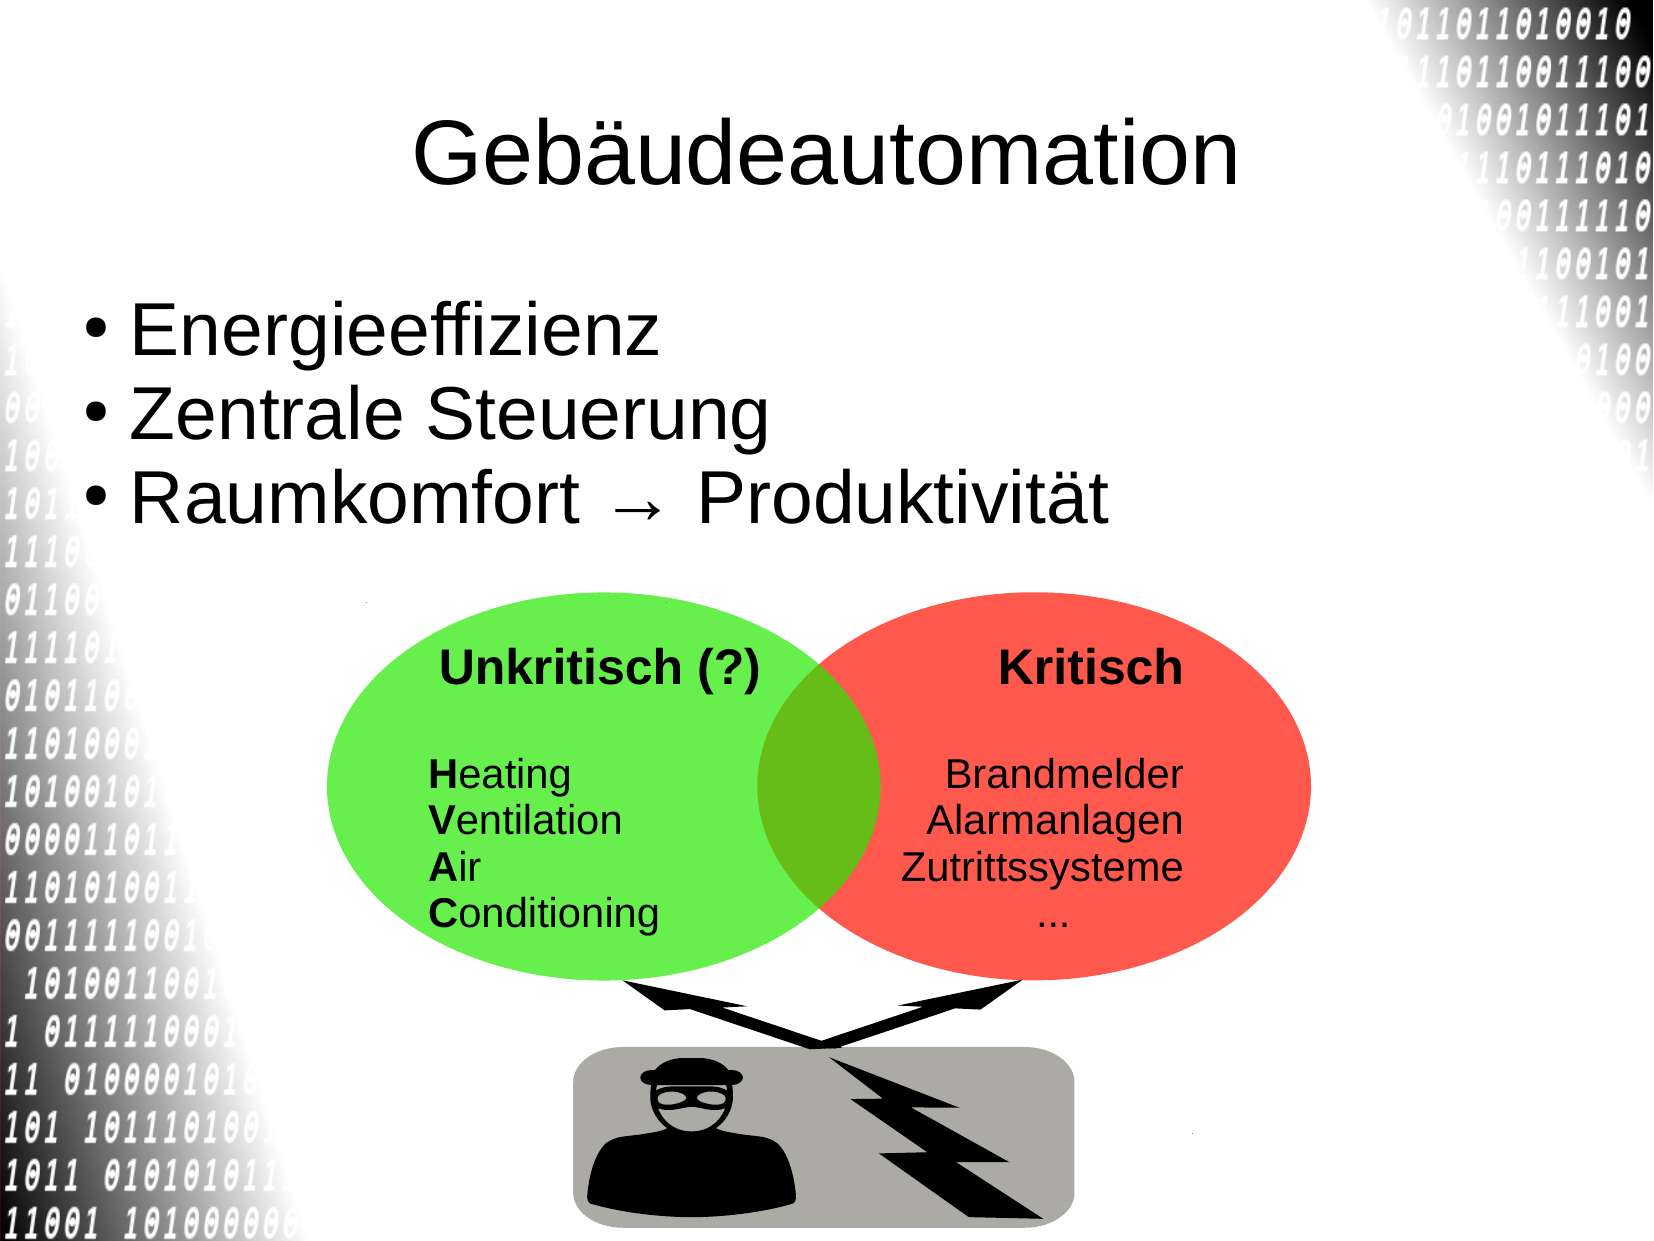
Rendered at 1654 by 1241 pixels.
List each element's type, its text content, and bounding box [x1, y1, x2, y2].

picture [0, 0, 1653, 1241]
text_box Unkritisch (?) Heating Ventilation Air Conditioning [413, 631, 815, 991]
text_box Kritisch Brandmelder Alarmanlagen Zutrittssysteme ... [850, 631, 1199, 945]
